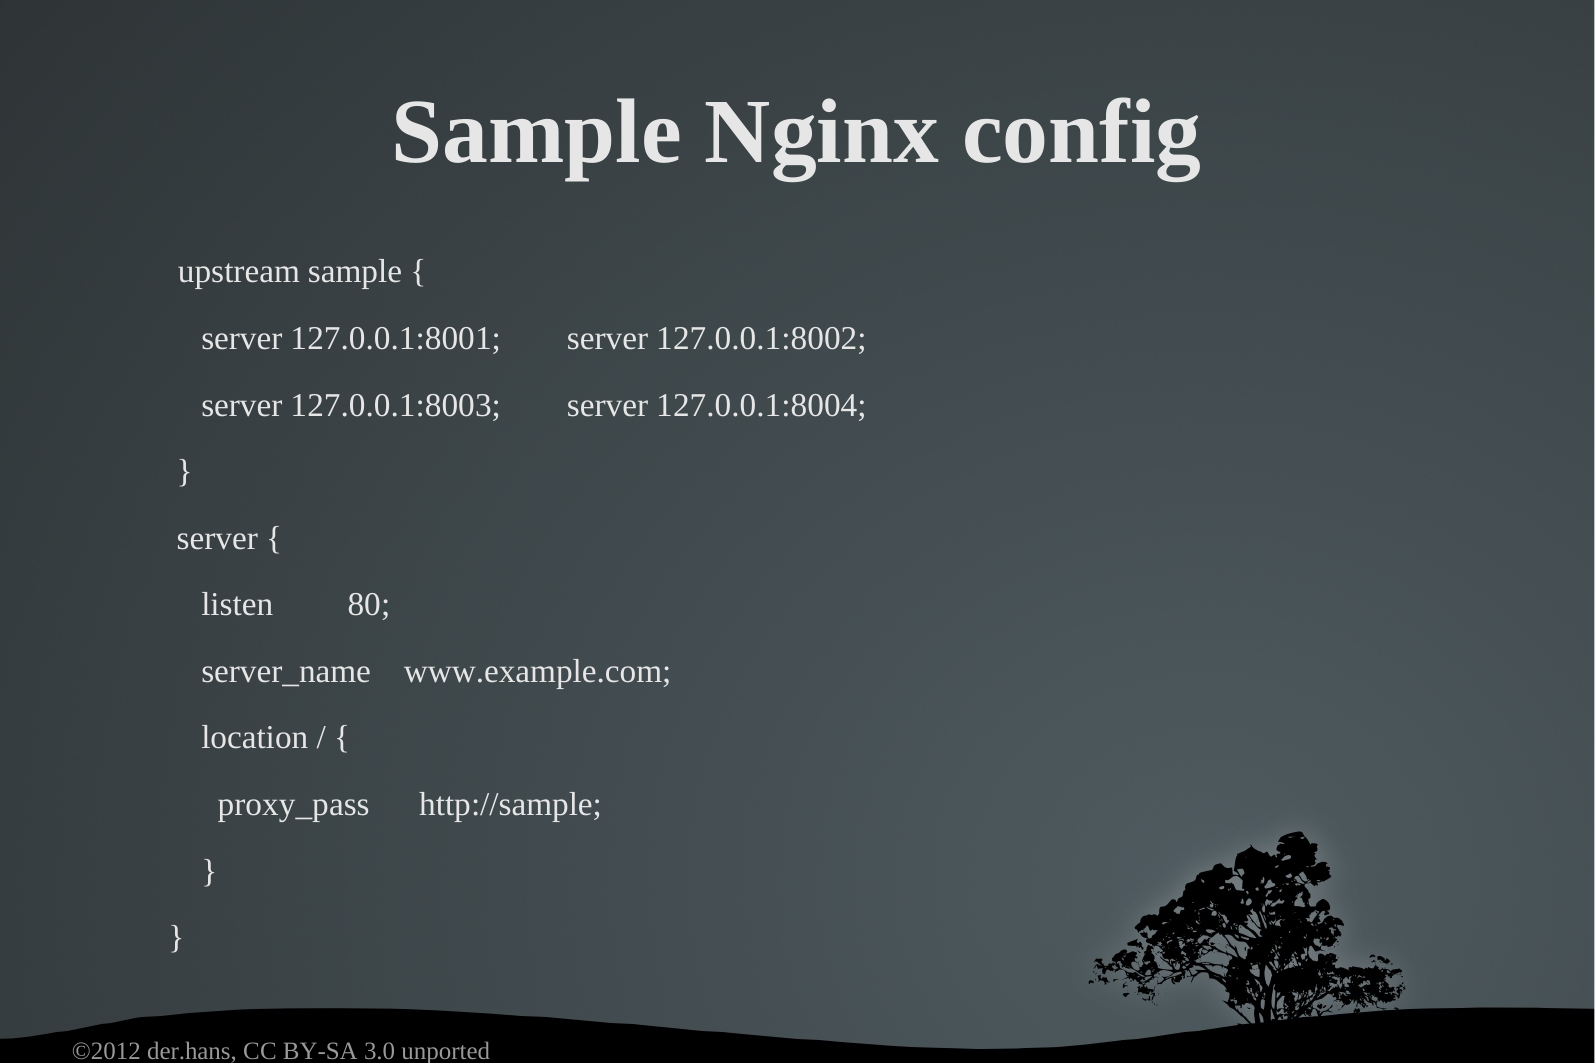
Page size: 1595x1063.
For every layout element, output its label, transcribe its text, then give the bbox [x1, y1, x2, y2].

list upstream sample { server 127.0.0.1:8001; server 127.0.0.1:8002; server 127.0.0.1:8003; server 127.0.0.1:8004; } server { listen 80; server_name www.example.com; location / { proxy_pass http://sample; } } [79, 248, 1515, 993]
picture [430, 1049, 435, 1058]
title Sample Nginx config [79, 49, 1515, 213]
picture [0, 0, 1595, 1063]
